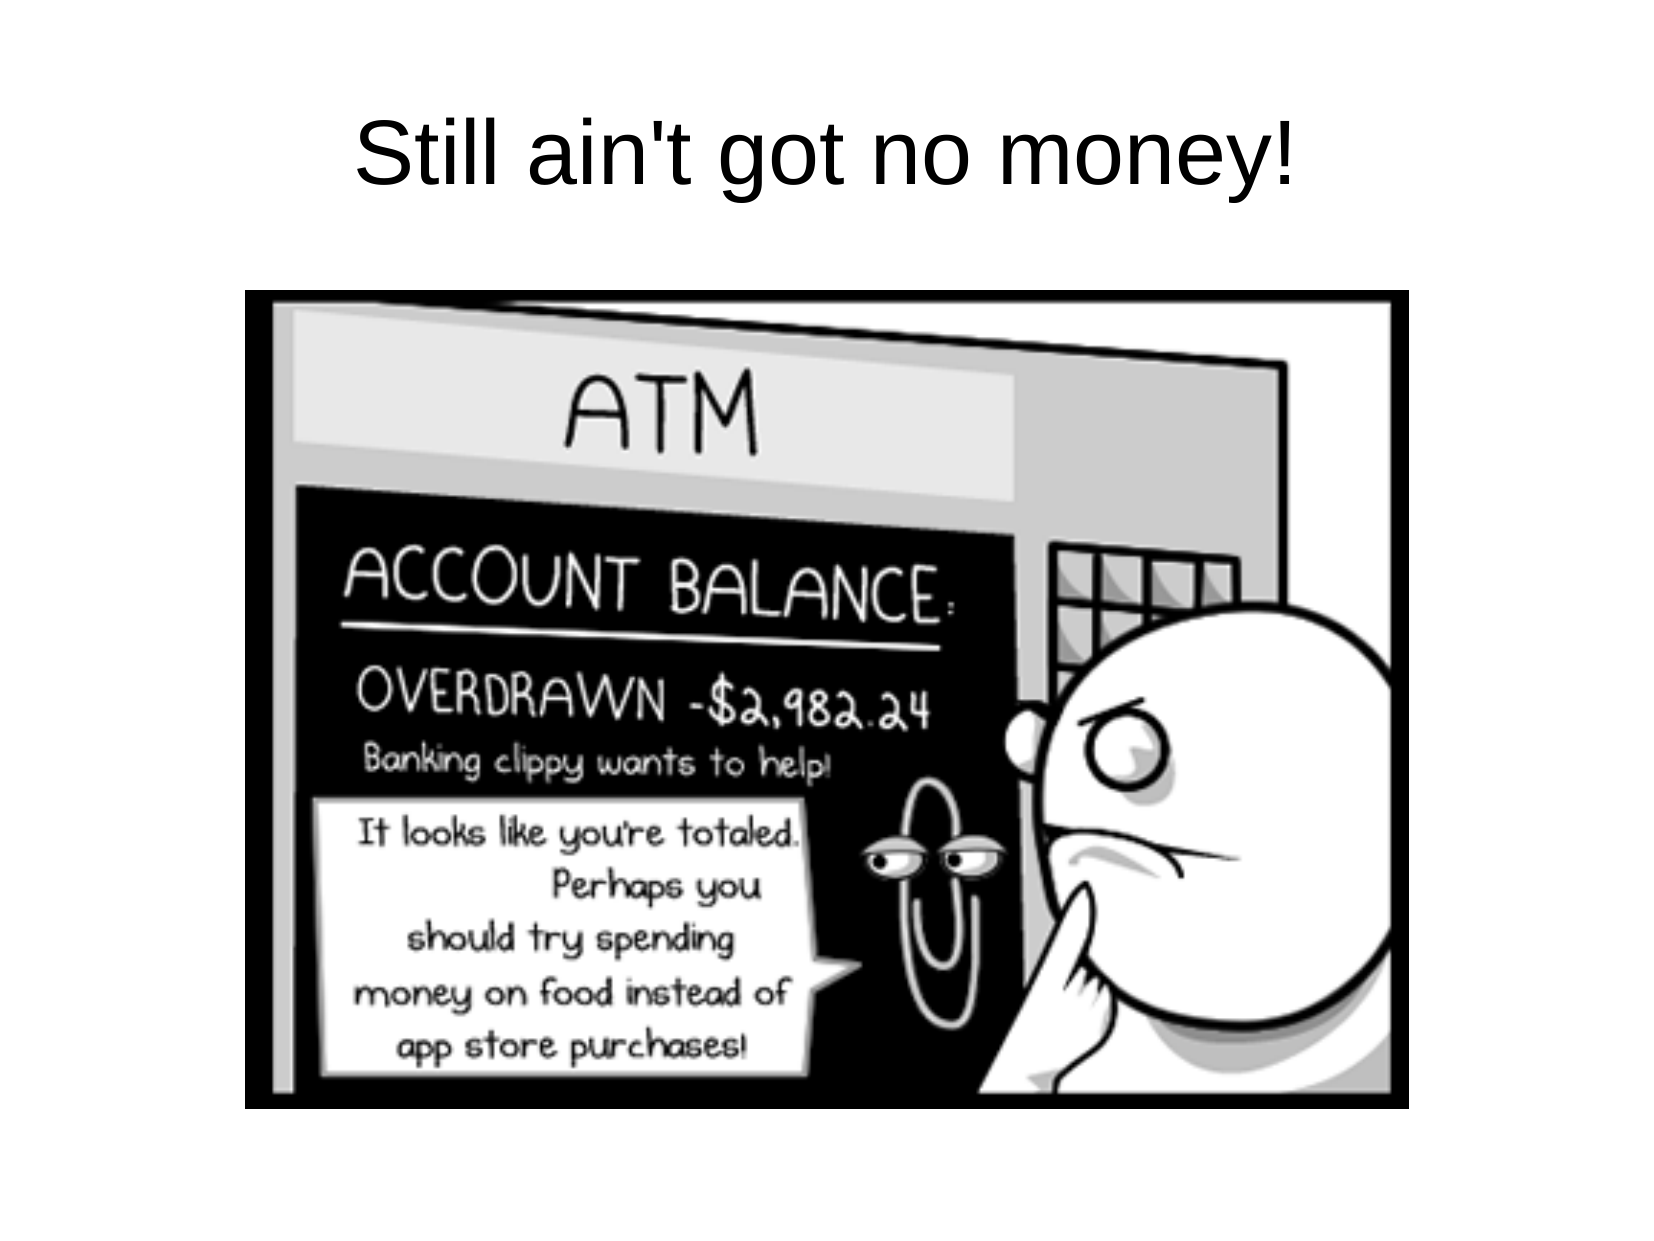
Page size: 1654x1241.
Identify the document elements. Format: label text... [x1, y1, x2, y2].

title Still ain't got no money! [82, 49, 1571, 257]
picture [245, 290, 1409, 1109]
